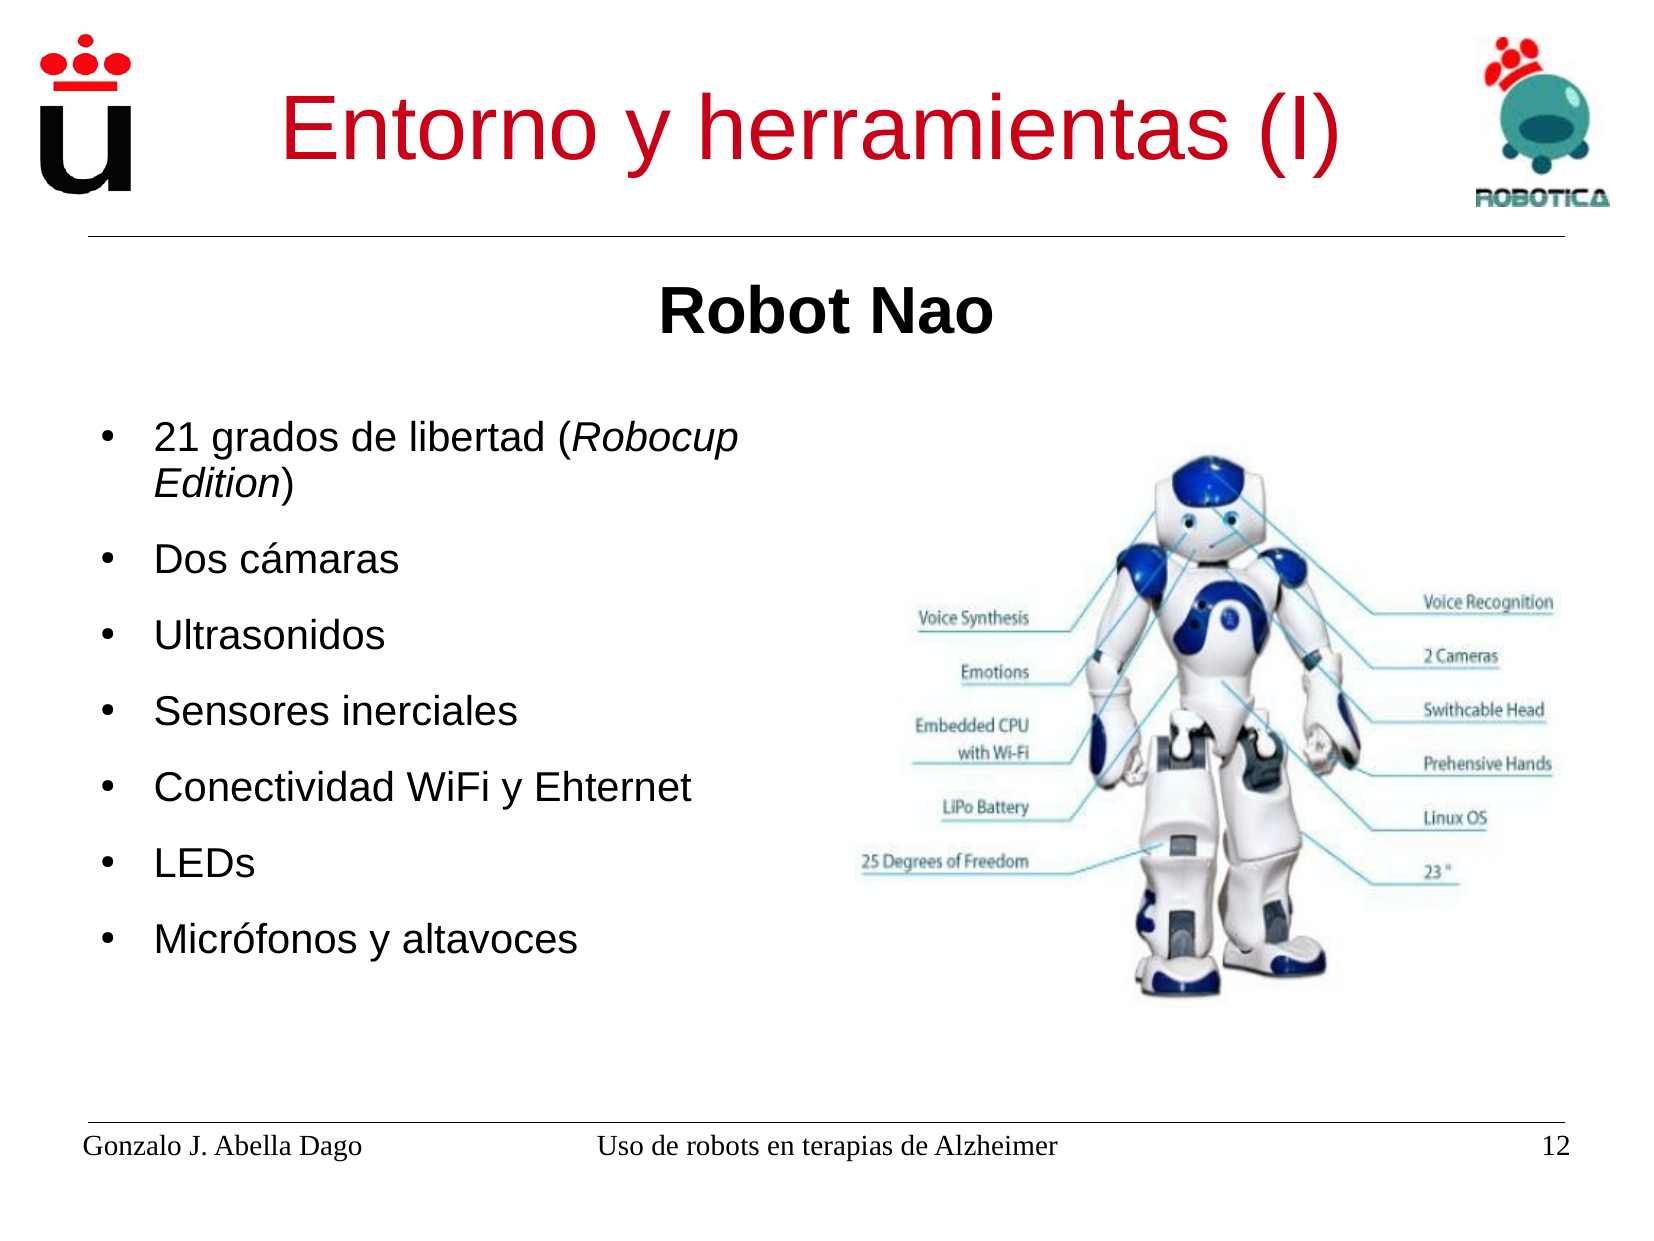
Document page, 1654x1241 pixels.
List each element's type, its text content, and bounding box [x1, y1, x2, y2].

title Entorno y herramientas (I) [206, 76, 1418, 180]
list 21 grados de libertad (Robocup Edition) Dos cámaras Ultrasonidos Sensores inerciales Conectividad WiFi y Ehternet LEDs Micrófonos y altavoces [82, 413, 809, 1109]
picture [1476, 37, 1610, 207]
text_box Robot Nao [88, 265, 1565, 356]
picture [845, 442, 1572, 1009]
picture [29, 29, 148, 207]
